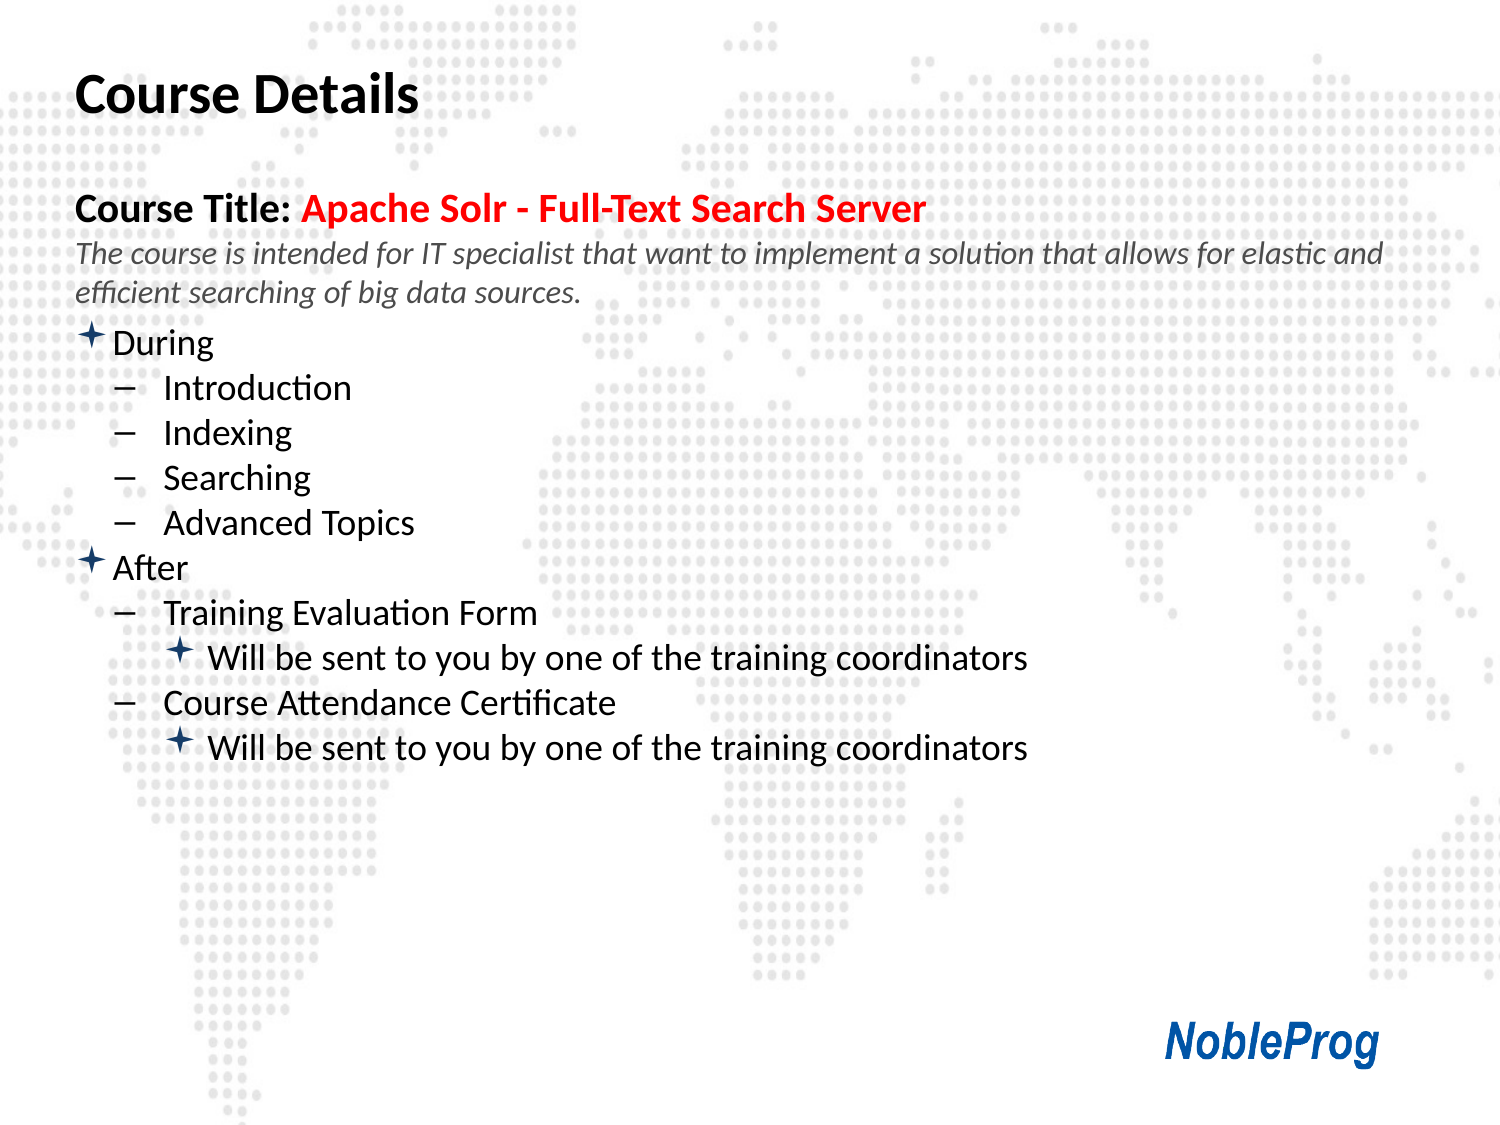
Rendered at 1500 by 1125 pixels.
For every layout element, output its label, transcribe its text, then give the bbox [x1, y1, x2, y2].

picture [0, 0, 1500, 1125]
text_box Course Details [75, 55, 1425, 180]
text_box Course Title: Apache Solr - Full-Text Search Server [75, 180, 1425, 231]
text_box The course is intended for IT specialist that want to implement a solution that allows for elastic and efficient searching of big data sources. [75, 231, 1425, 307]
text_box During Introduction Indexing Searching Advanced Topics After Training Evaluation Form Will be sent to you by one of the training coordinators Course Attendance Certificate Will be sent to you by one of the training coordinators [75, 317, 1425, 943]
